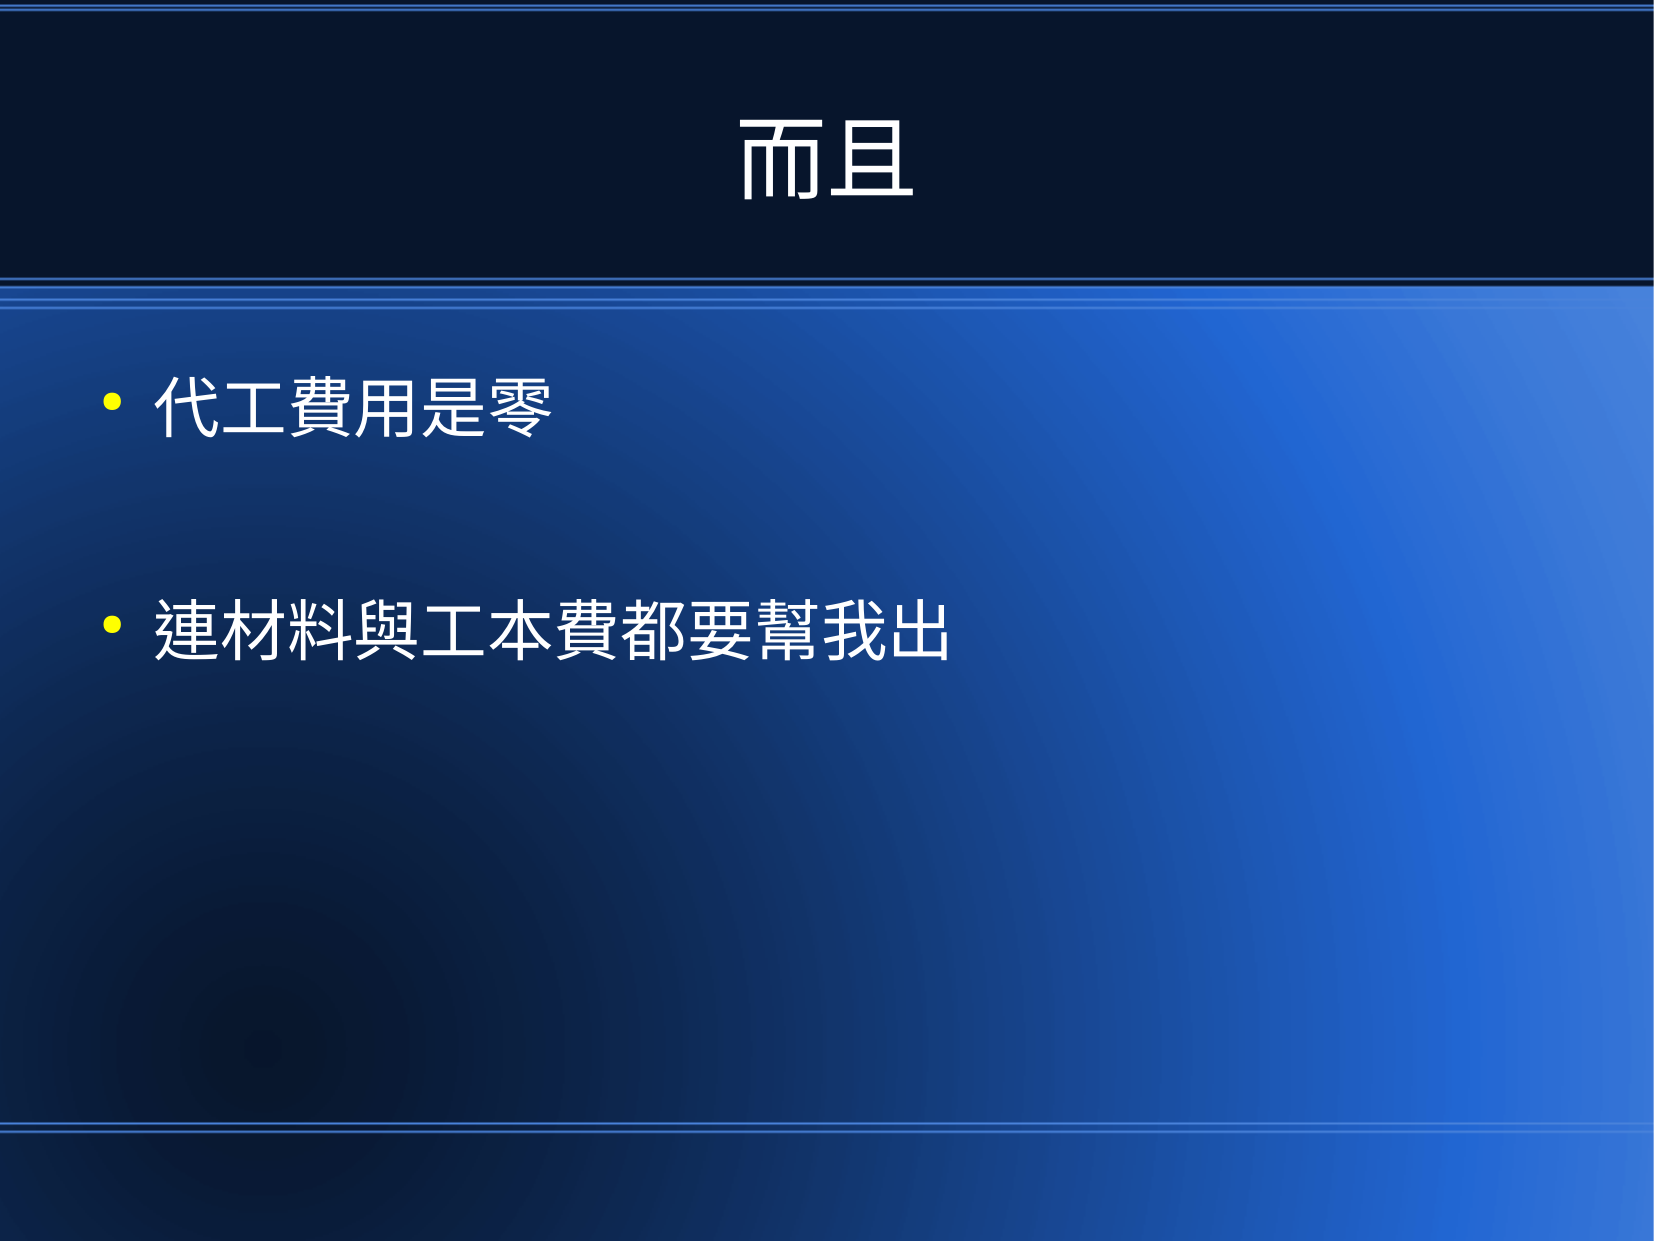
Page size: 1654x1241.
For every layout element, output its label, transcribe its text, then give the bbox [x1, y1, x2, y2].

list 代工費用是零 連材料與工本費都要幫我出 [82, 355, 1571, 1075]
title 而且 [82, 49, 1571, 257]
picture [0, 0, 1654, 1241]
